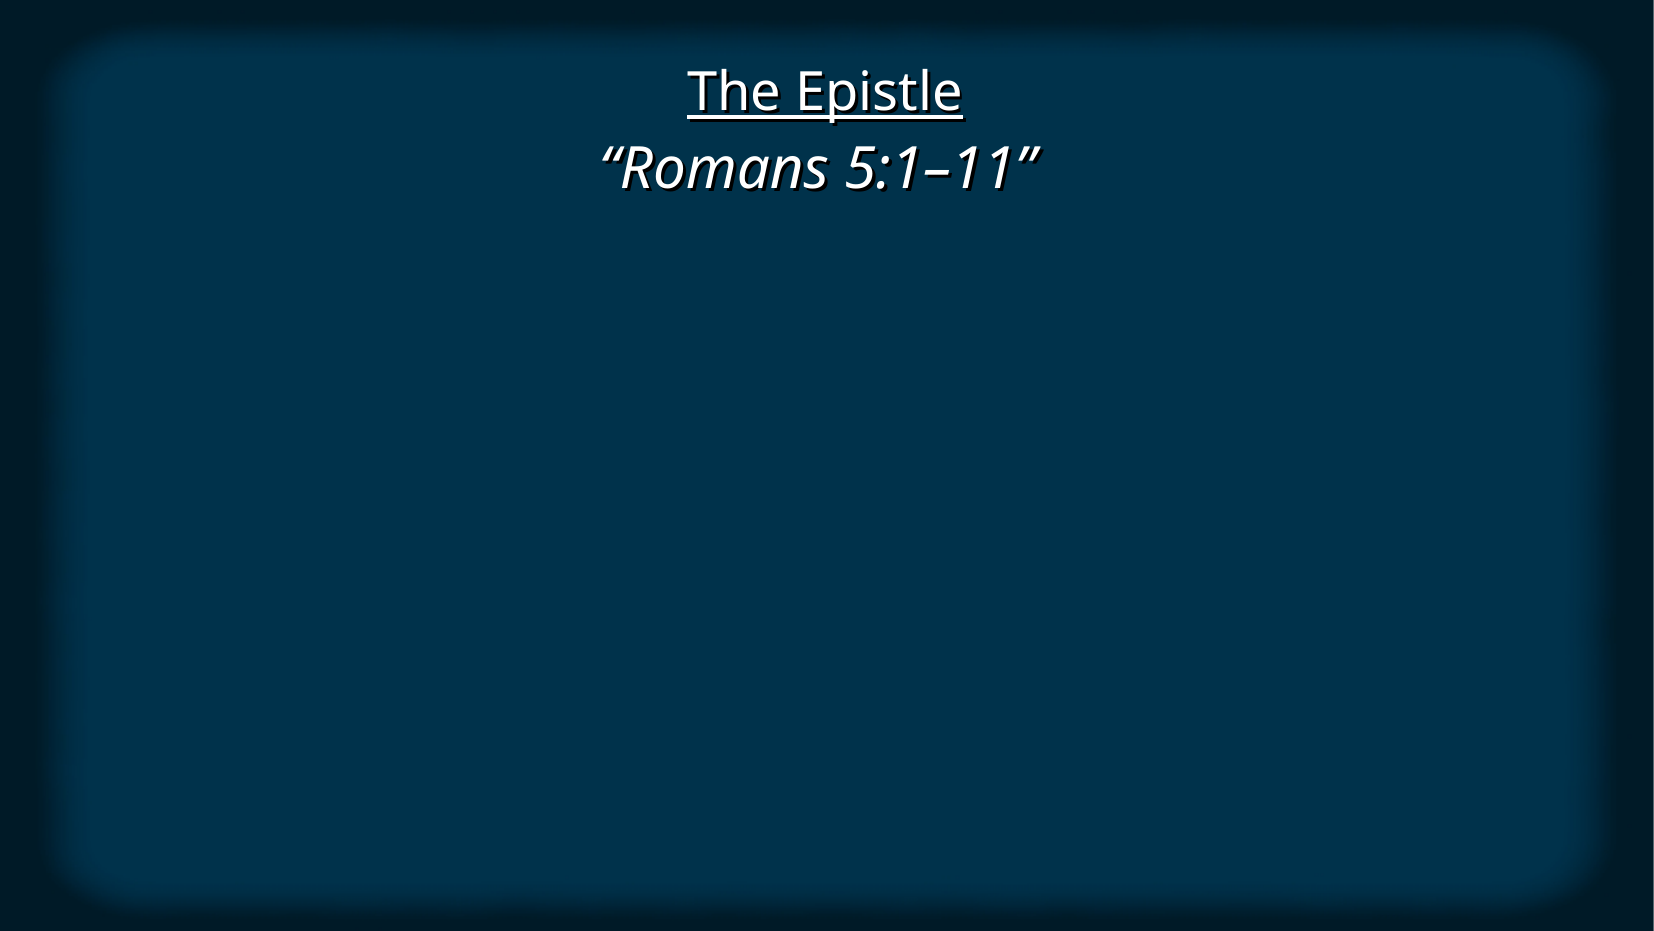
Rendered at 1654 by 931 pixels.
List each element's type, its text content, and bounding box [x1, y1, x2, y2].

text_box The Epistle “Romans 5:1–11” [75, 45, 1576, 209]
picture [0, 0, 1654, 931]
